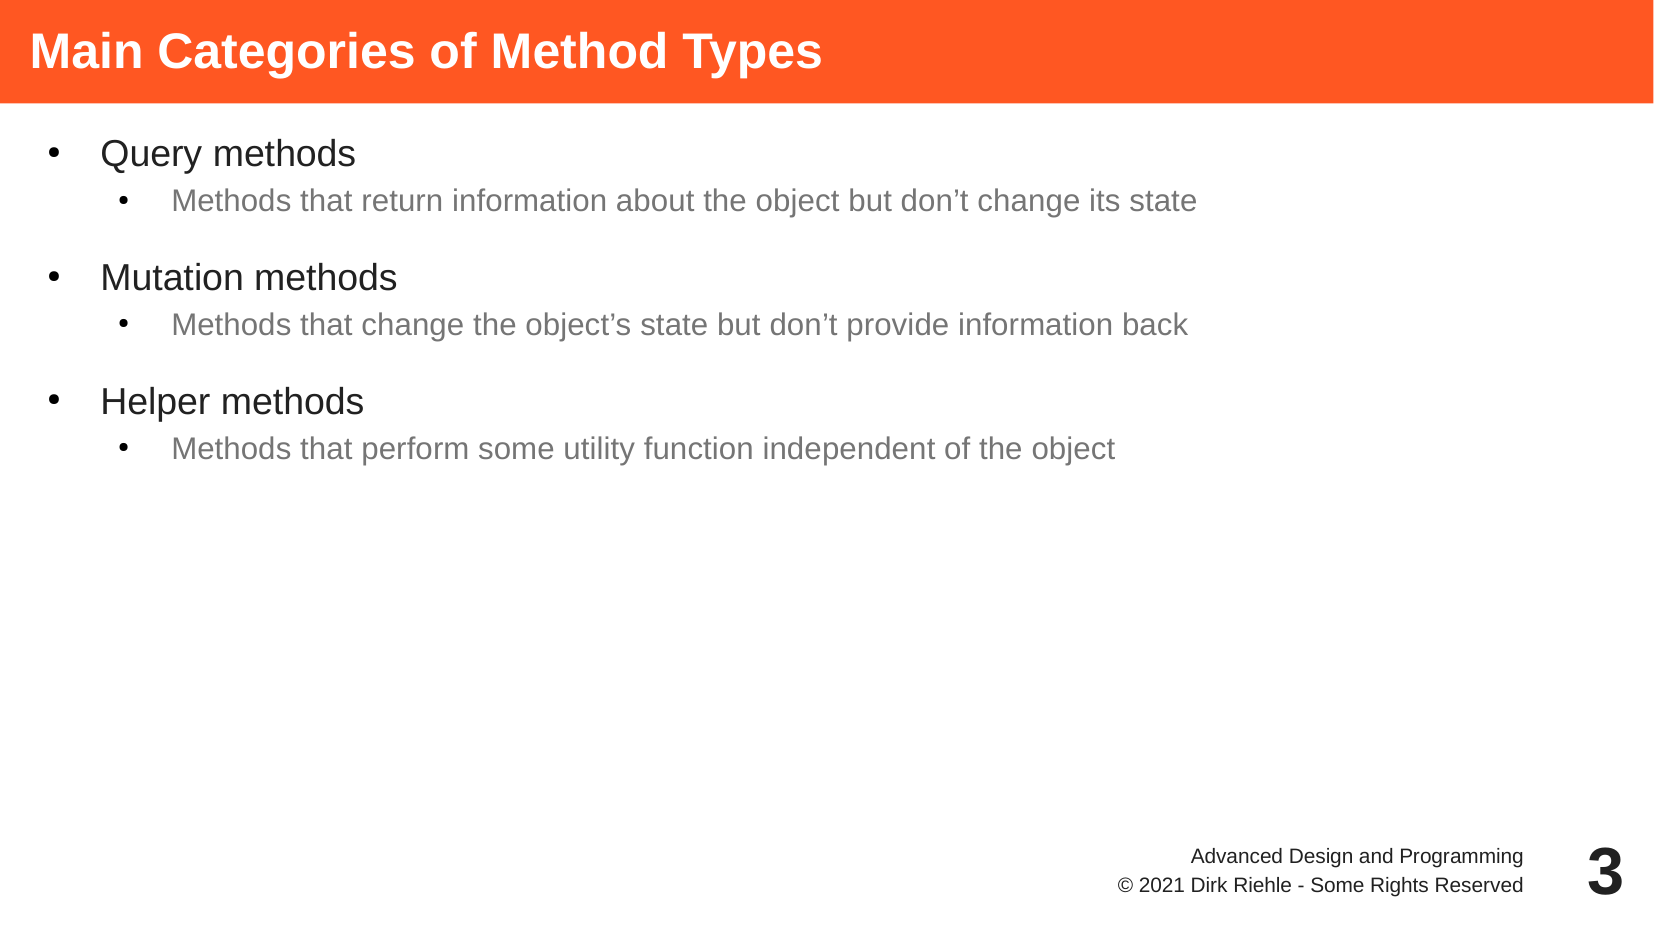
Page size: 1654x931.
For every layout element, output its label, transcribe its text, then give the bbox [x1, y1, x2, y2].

list Query methods Methods that return information about the object but don’t change its state Mutation methods Methods that change the object’s state but don’t provide information back Helper methods Methods that perform some utility function independent of the object [29, 132, 1625, 813]
title Main Categories of Method Types [0, 0, 1654, 104]
